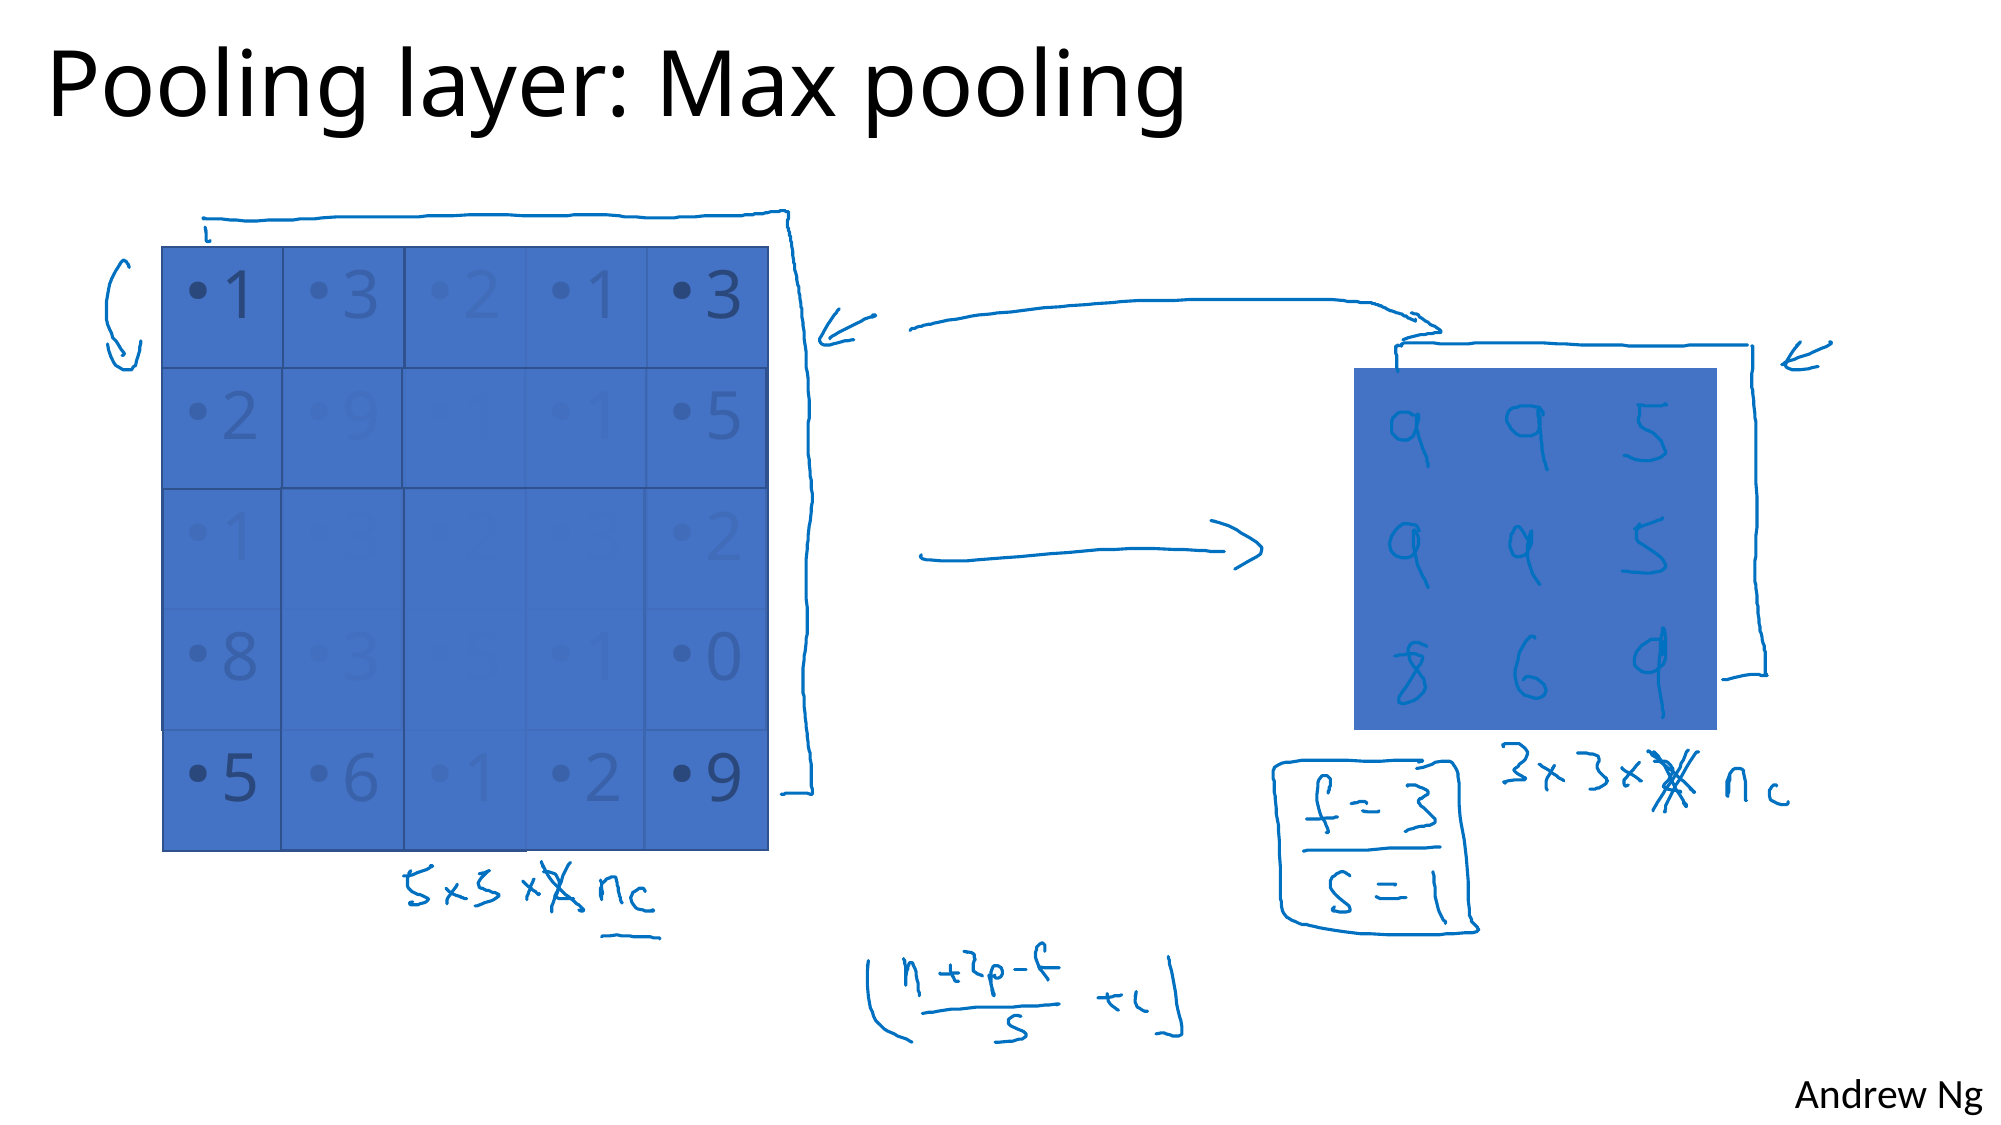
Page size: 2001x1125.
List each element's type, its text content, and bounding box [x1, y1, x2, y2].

picture [103, 207, 1835, 1046]
title Pooling layer: Max pooling [30, 29, 1756, 248]
